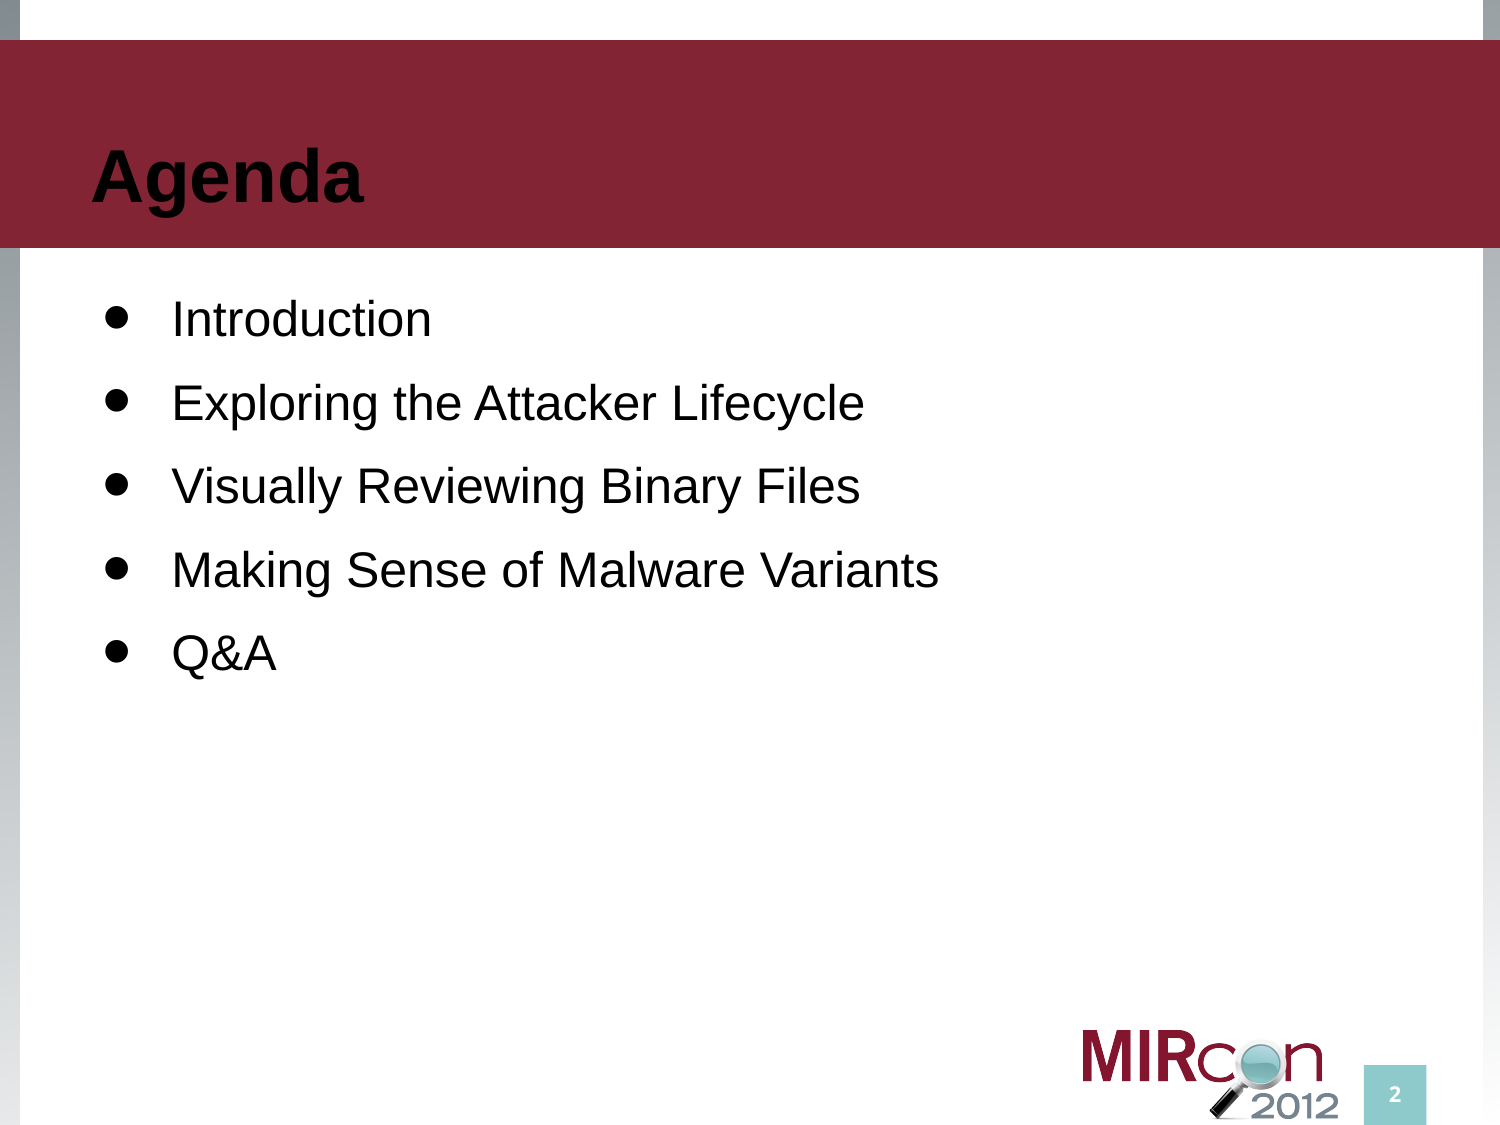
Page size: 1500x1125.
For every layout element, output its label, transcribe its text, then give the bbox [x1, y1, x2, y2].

list Introduction Exploring the Attacker Lifecycle Visually Reviewing Binary Files Making Sense of Malware Variants Q&A [75, 262, 1426, 701]
title Agenda [75, 45, 1426, 233]
